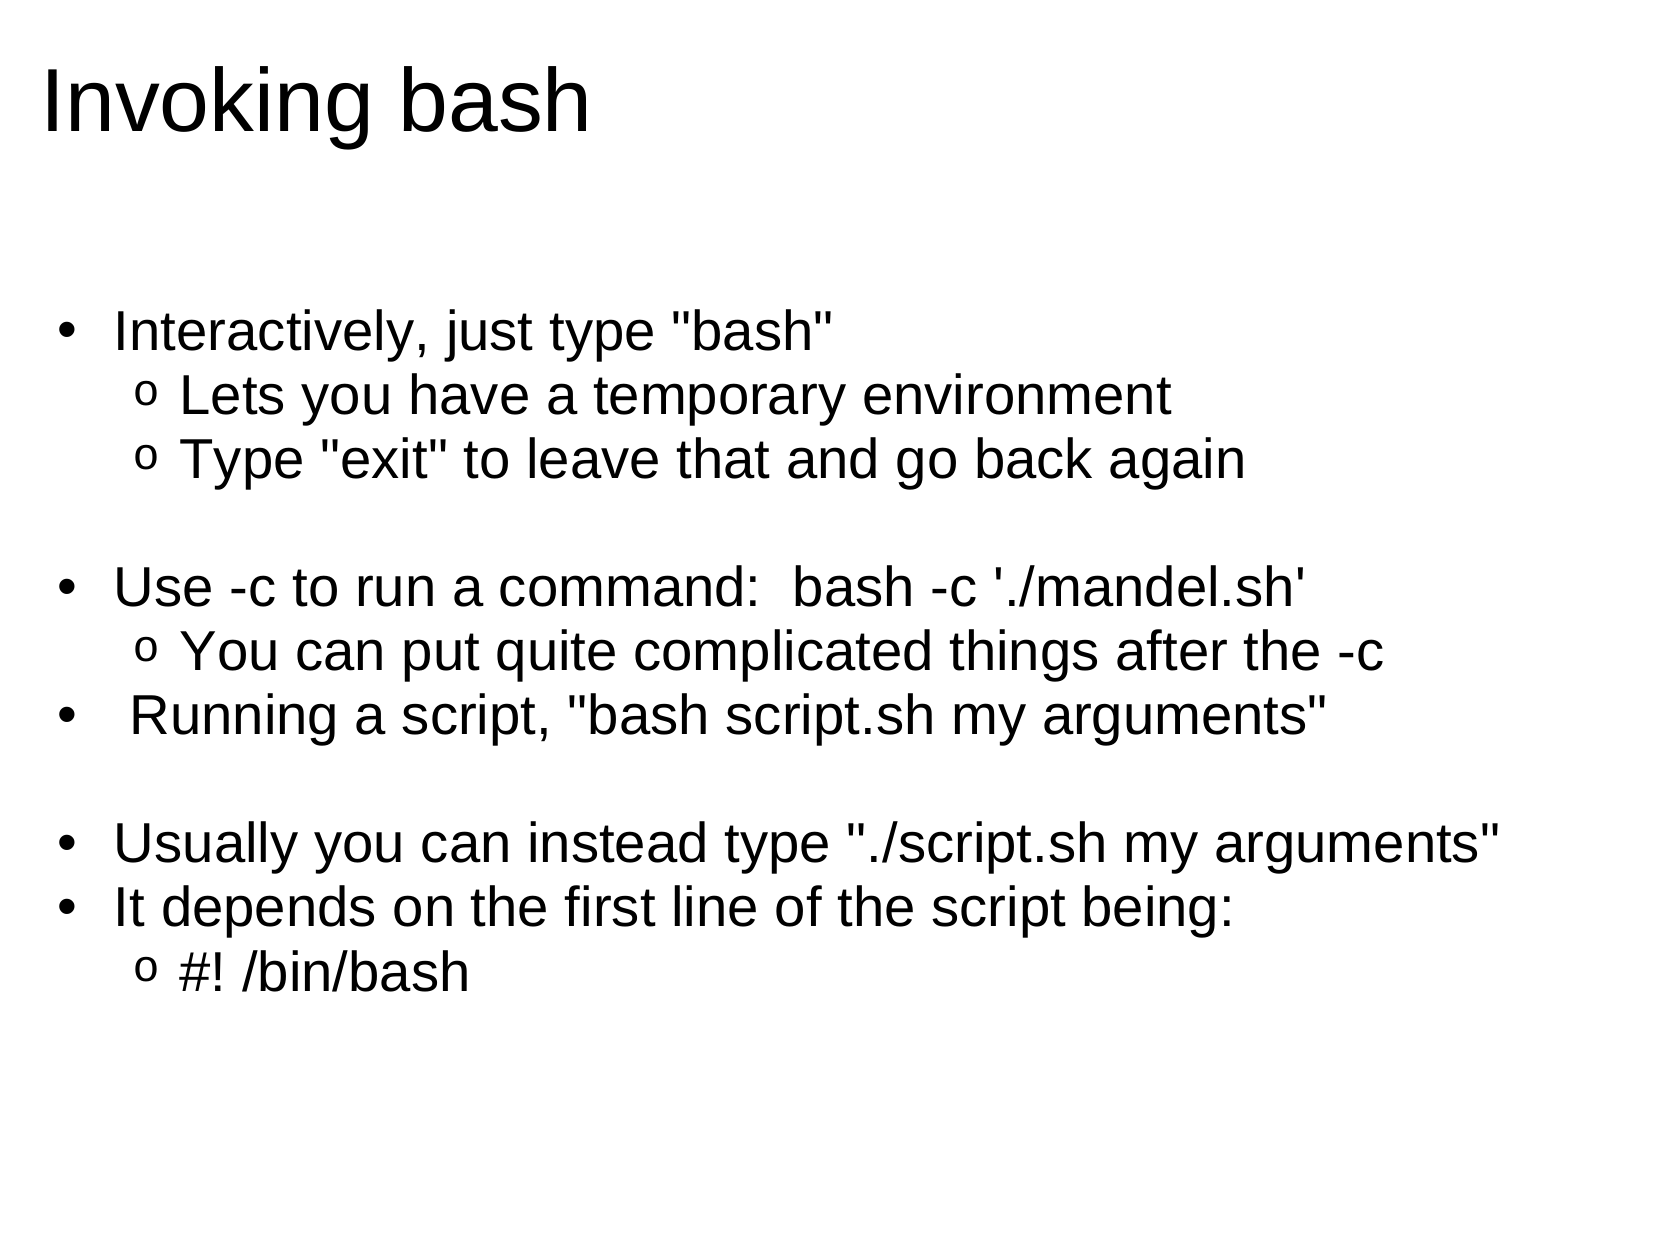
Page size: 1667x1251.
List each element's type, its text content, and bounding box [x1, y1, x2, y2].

title Invoking bash [40, 50, 1627, 201]
list Interactively, just type "bash" Lets you have a temporary environment Type "exit" to leave that and go back again Use -c to run a command: bash -c './mandel.sh' You can put quite complicated things after the -c Running a script, "bash script.sh my arguments" Usually you can instead type "./script.sh my arguments" It depends on the first line of the script being: #! /bin/bash [38, 298, 1625, 1199]
